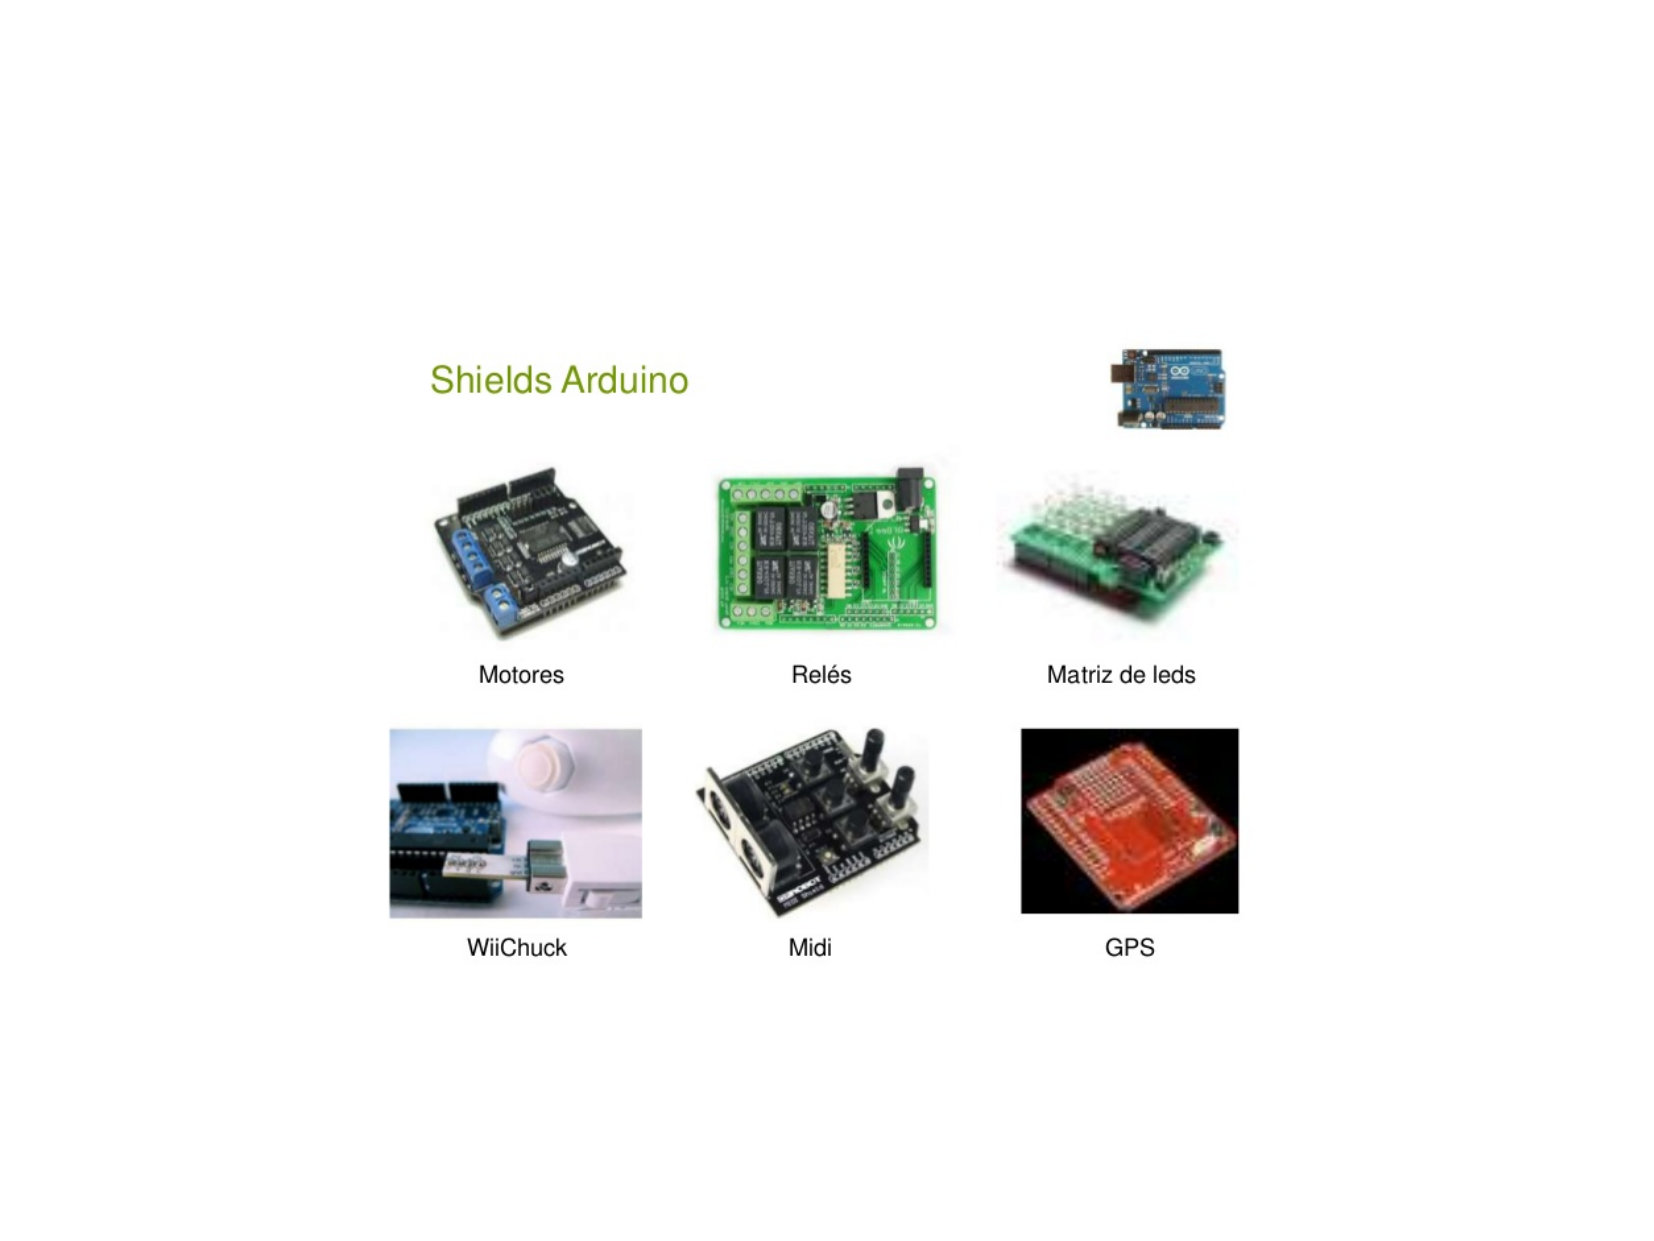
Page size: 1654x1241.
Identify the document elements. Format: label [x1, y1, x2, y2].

picture [347, 290, 1307, 1010]
